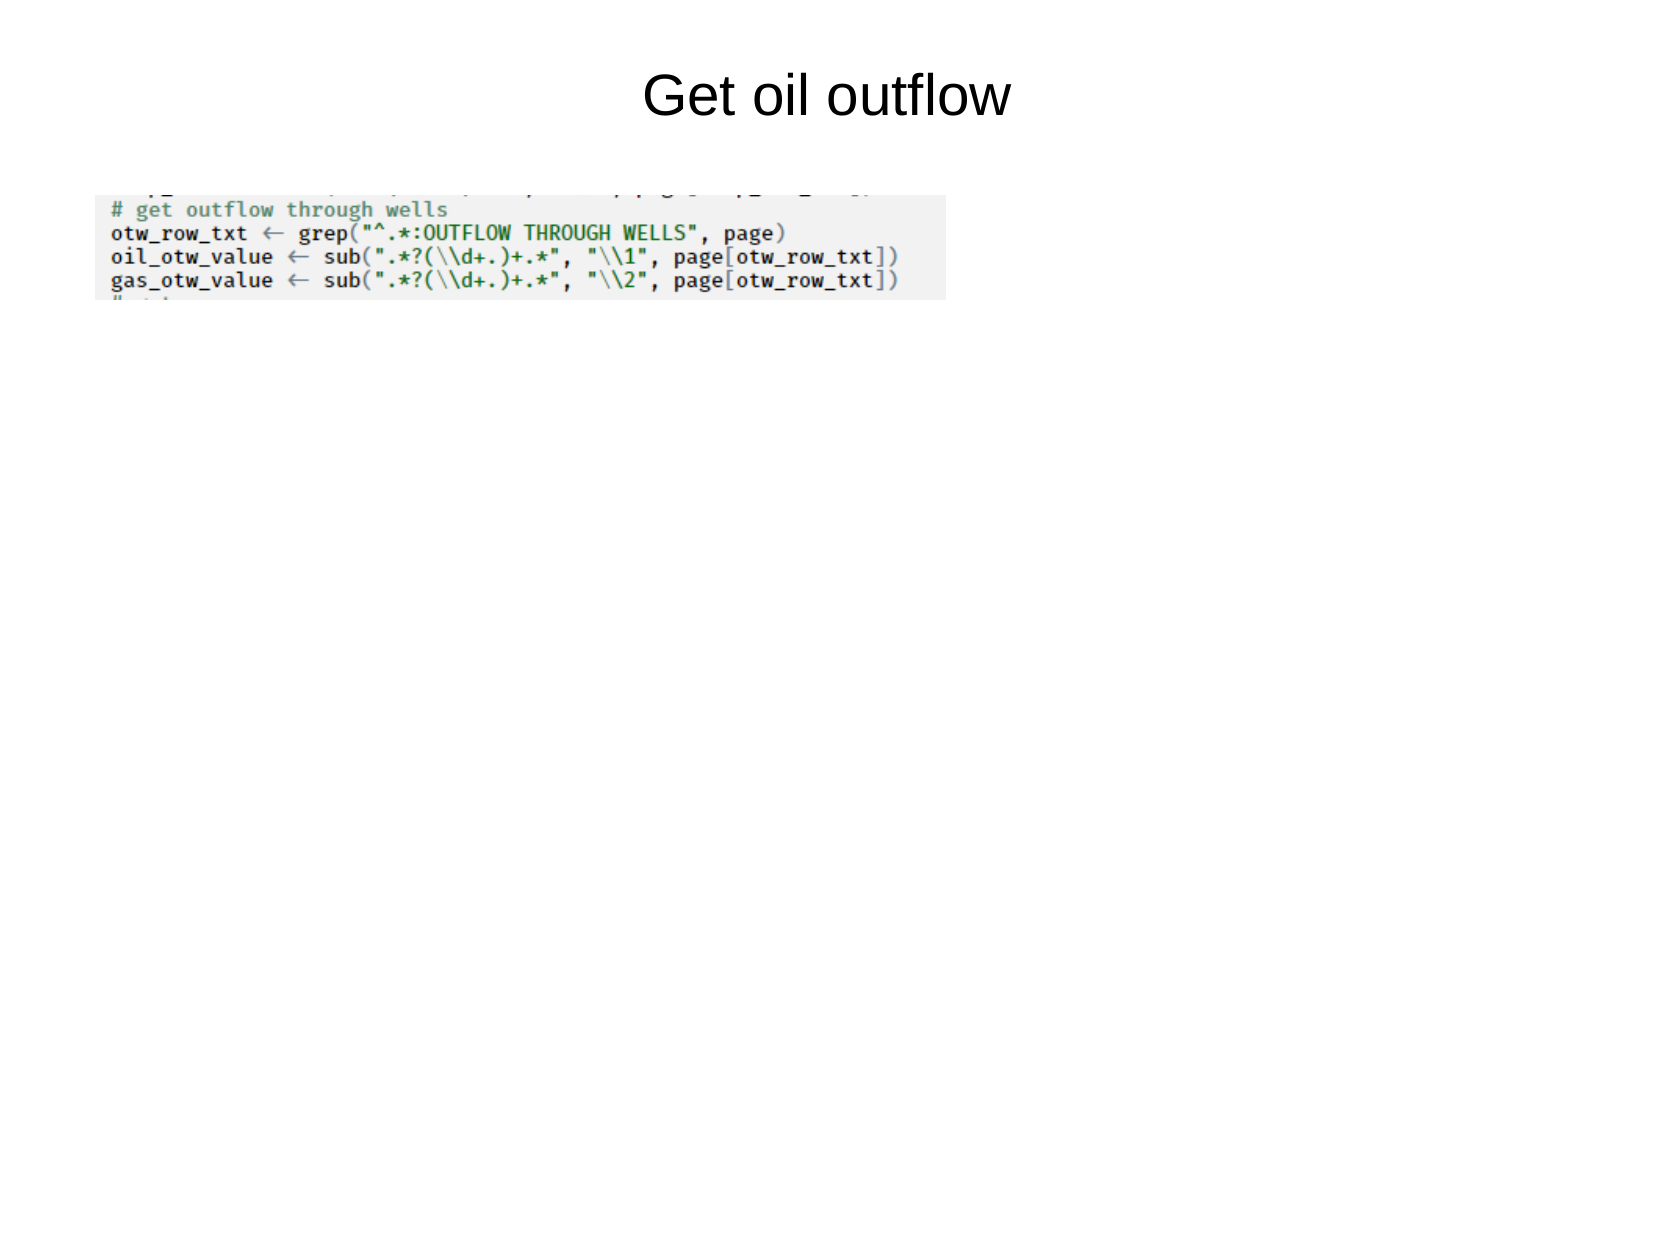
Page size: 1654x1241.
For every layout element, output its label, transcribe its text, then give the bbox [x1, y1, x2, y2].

title Get oil outflow [82, 30, 1572, 161]
picture [95, 195, 946, 301]
